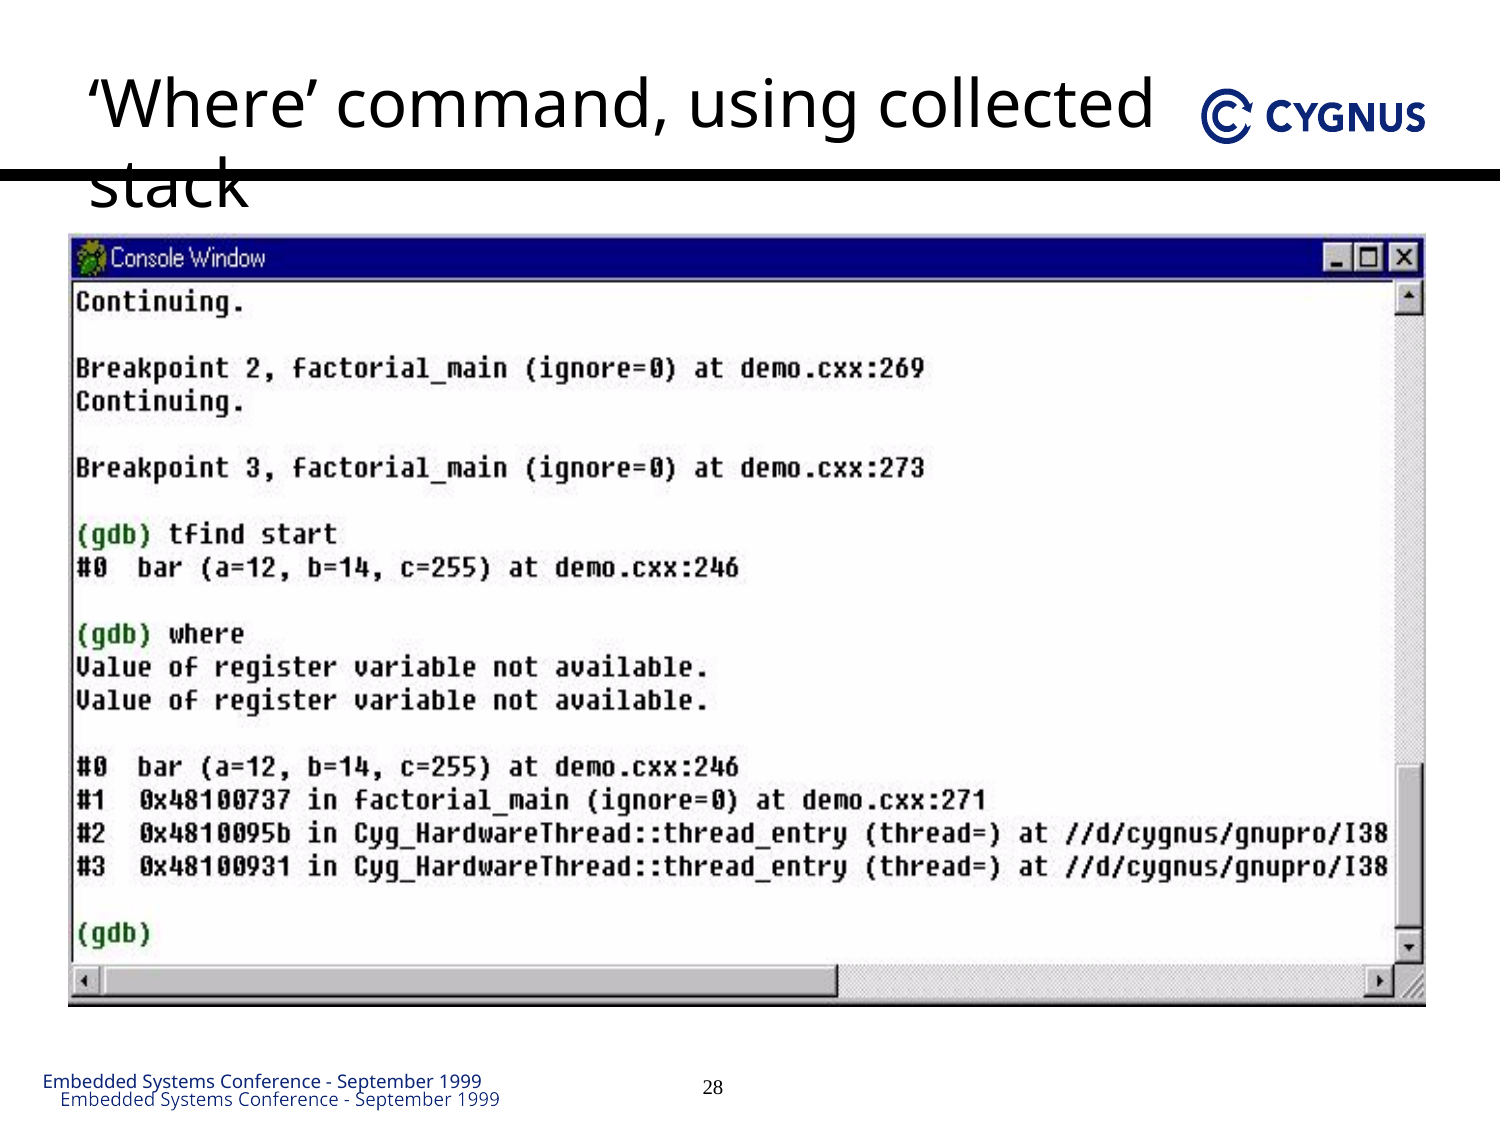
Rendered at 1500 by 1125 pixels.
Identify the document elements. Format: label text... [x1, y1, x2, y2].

picture [68, 232, 1426, 1007]
title ‘Where’ command, using collected stack [88, 62, 1189, 134]
